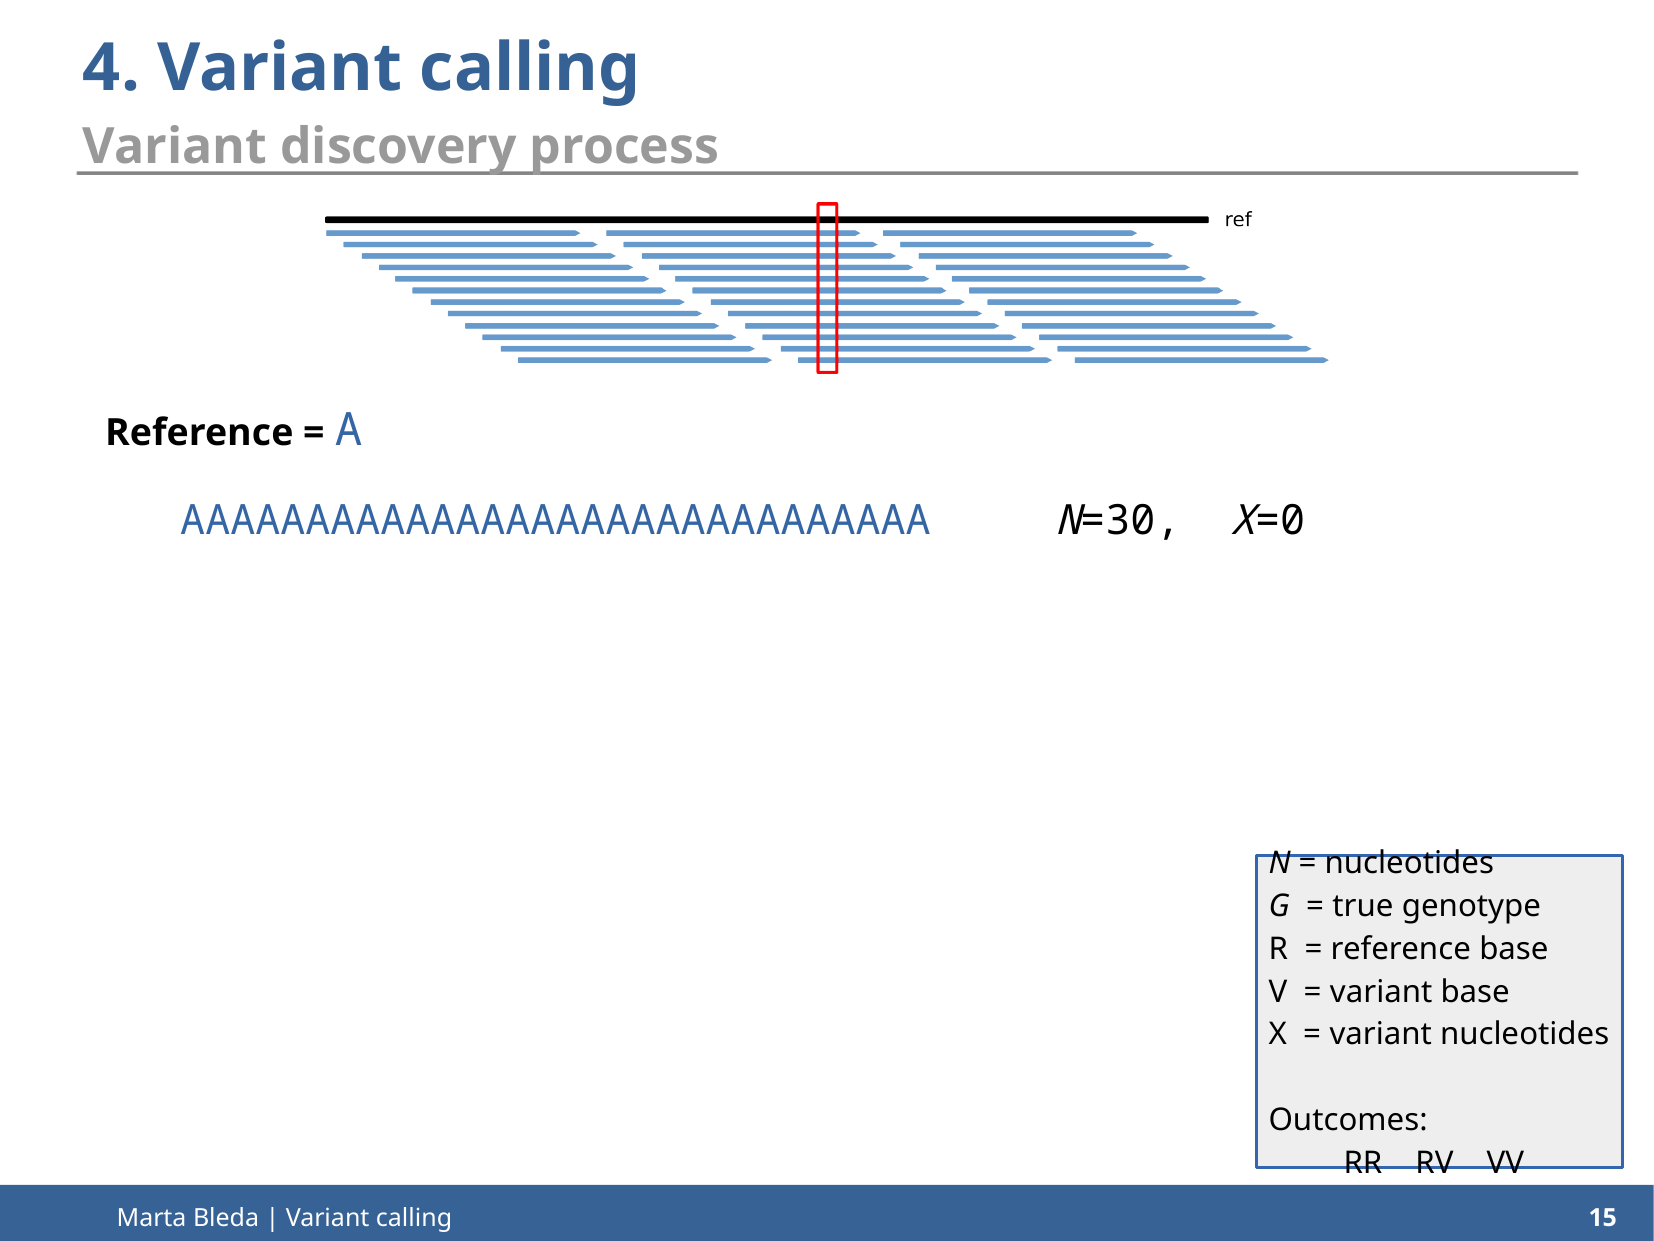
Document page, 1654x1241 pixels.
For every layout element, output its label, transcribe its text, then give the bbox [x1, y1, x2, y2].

picture [74, 170, 490, 175]
picture [325, 202, 1329, 374]
list Reference = A AAAAAAAAAAAAAAAAAAAAAAAAAAAAAA N=30, X=0 [105, 396, 1572, 1139]
title 4. Variant calling Variant discovery process [82, 31, 1571, 166]
text_box N = nucleotides G = true genotype R = reference base V = variant base X = variant nucleotides Outcomes: RR RV VV [1256, 855, 1623, 1168]
picture [540, 170, 1580, 175]
picture [497, 170, 533, 175]
